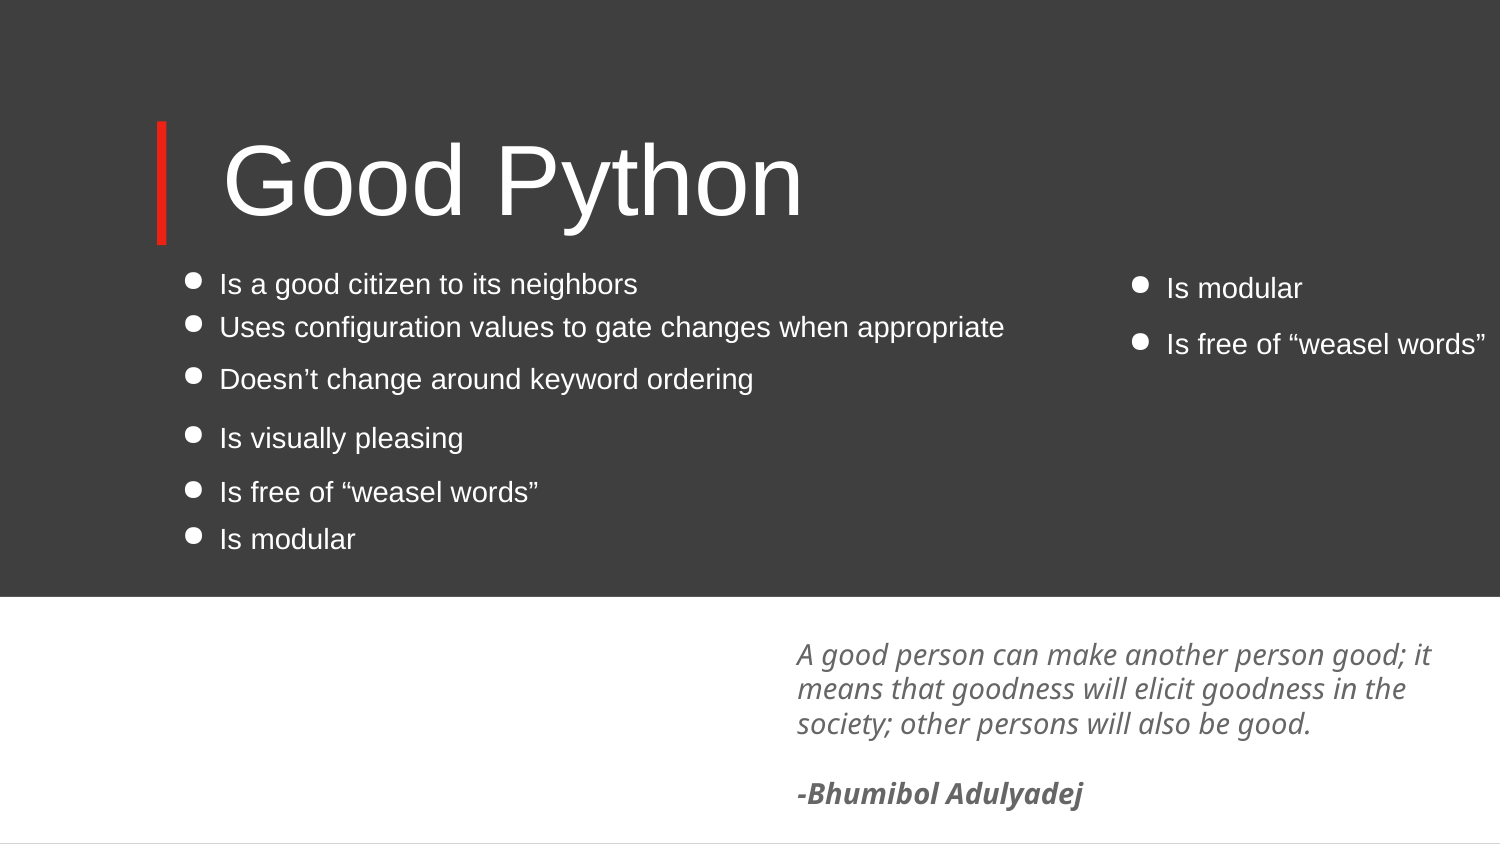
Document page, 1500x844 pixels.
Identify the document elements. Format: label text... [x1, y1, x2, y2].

text_box Is a good citizen to its neighbors [129, 250, 681, 293]
text_box Is free of “weasel words” [1076, 310, 1500, 358]
text_box Uses configuration values to gate changes when appropriate [129, 293, 1316, 340]
text_box Is visually pleasing [129, 404, 642, 474]
text_box Doesn’t change around keyword ordering [129, 345, 845, 399]
text_box A good person can make another person good; it means that goodness will elicit goodness in the society; other persons will also be good. -Bhumibol Adulyadej [782, 620, 1458, 818]
text_box Is modular [1076, 254, 1500, 307]
text_box Is free of “weasel words” [129, 458, 658, 506]
title Good Python [207, 108, 1238, 260]
text_box Is modular [129, 505, 718, 566]
